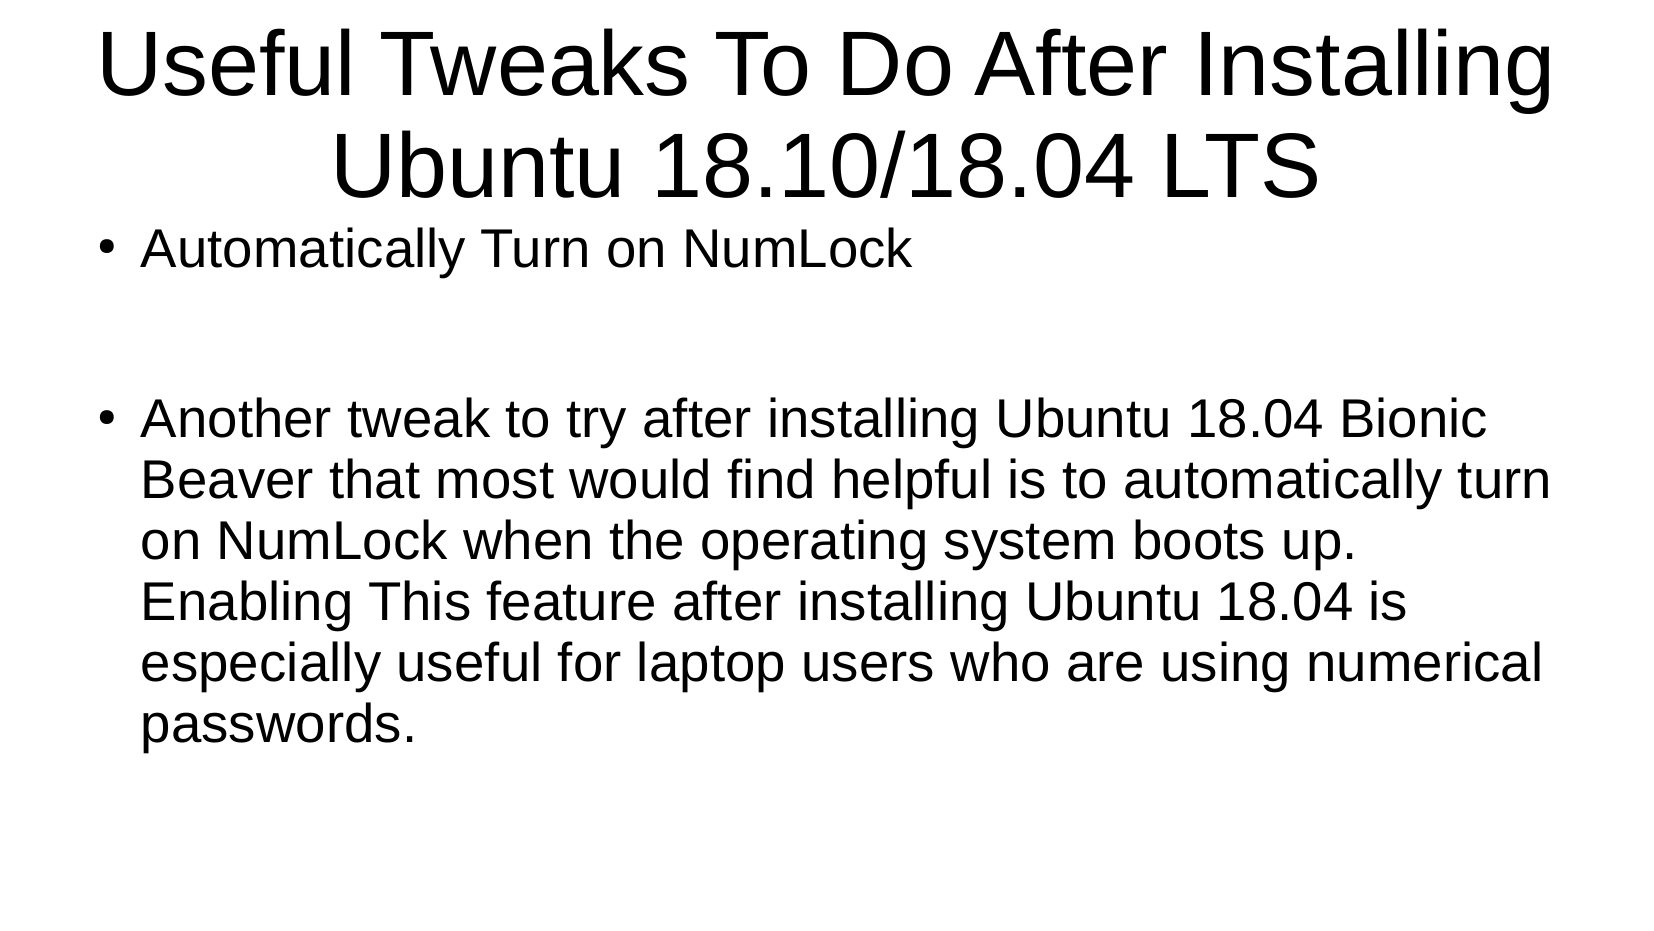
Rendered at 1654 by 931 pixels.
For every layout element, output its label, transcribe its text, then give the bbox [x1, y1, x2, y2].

list Automatically Turn on NumLock Another tweak to try after installing Ubuntu 18.04 Bionic Beaver that most would find helpful is to automatically turn on NumLock when the operating system boots up. Enabling This feature after installing Ubuntu 18.04 is especially useful for laptop users who are using numerical passwords. [82, 217, 1571, 758]
title Useful Tweaks To Do After Installing Ubuntu 18.10/18.04 LTS [82, 12, 1571, 217]
